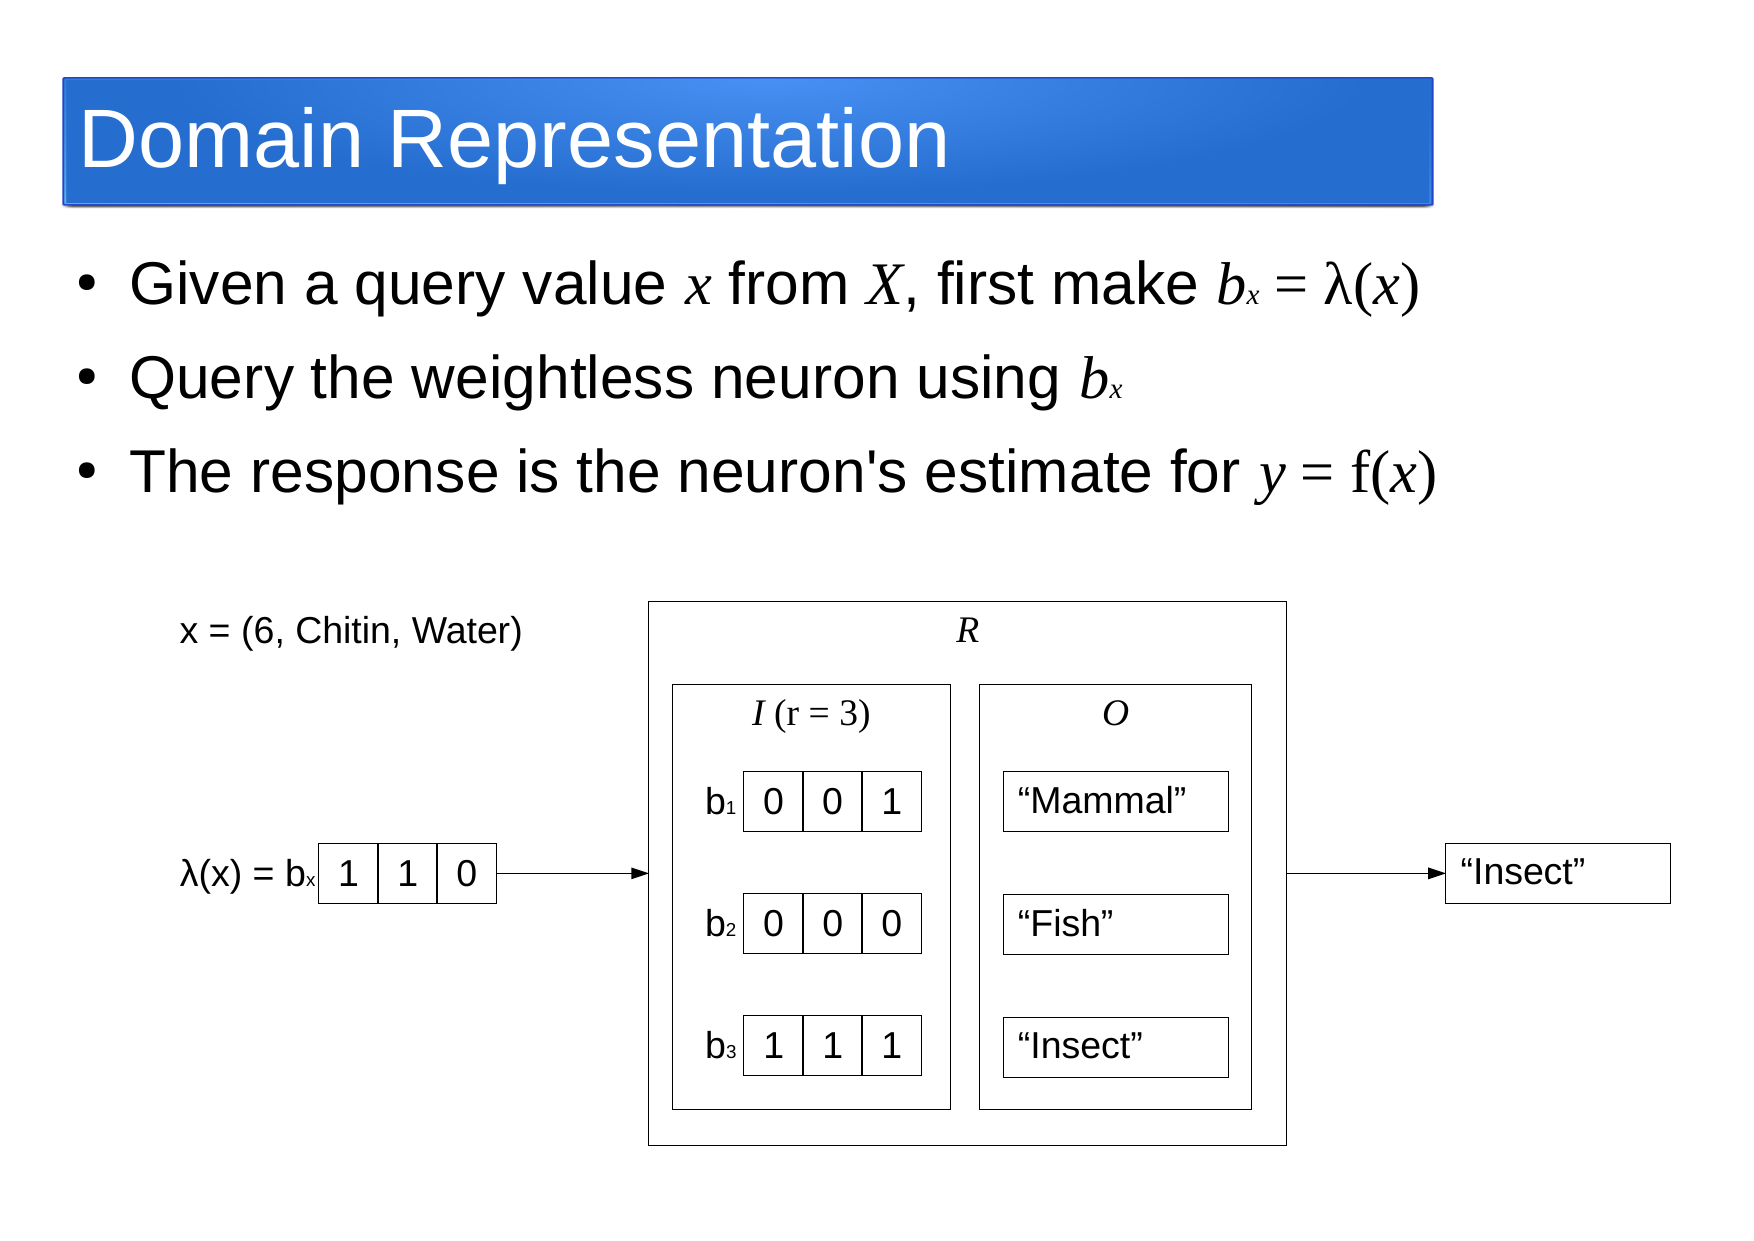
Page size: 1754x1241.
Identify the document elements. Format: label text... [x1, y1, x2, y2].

title Domain Representation [78, 80, 1429, 198]
text_box O [979, 684, 1252, 1110]
list Given a query value x from X, first make bx = λ(x) Query the weightless neuron using bx The response is the neuron's estimate for y = f(x) [58, 249, 1696, 579]
text_box I (r = 3) [672, 684, 951, 1110]
text_box 1 [802, 1015, 861, 1076]
text_box 1 [743, 1015, 802, 1076]
text_box 0 [802, 771, 861, 832]
text_box 1 [861, 1015, 922, 1076]
text_box “Insect” [1003, 1017, 1229, 1078]
text_box 0 [774, 791, 779, 812]
text_box 0 [802, 893, 861, 954]
text_box b3 [690, 1017, 774, 1074]
text_box 0 [861, 893, 922, 954]
text_box “Mammal” [1003, 771, 1229, 832]
text_box “Insect” [1445, 843, 1671, 904]
text_box b2 [690, 894, 774, 952]
text_box b1 [690, 773, 774, 831]
text_box “Fish” [1003, 894, 1229, 955]
text_box 0 [743, 771, 802, 832]
text_box x = (6, Chitin, Water) [164, 601, 543, 659]
text_box 0 [743, 893, 802, 954]
text_box 0 [774, 913, 779, 934]
text_box R [648, 601, 1287, 1146]
text_box 1 [861, 771, 922, 832]
text_box 0 [436, 843, 497, 904]
picture [58, 77, 1439, 209]
text_box λ(x) = bx [164, 844, 331, 902]
text_box 1 [377, 843, 436, 904]
text_box 1 [318, 843, 377, 904]
